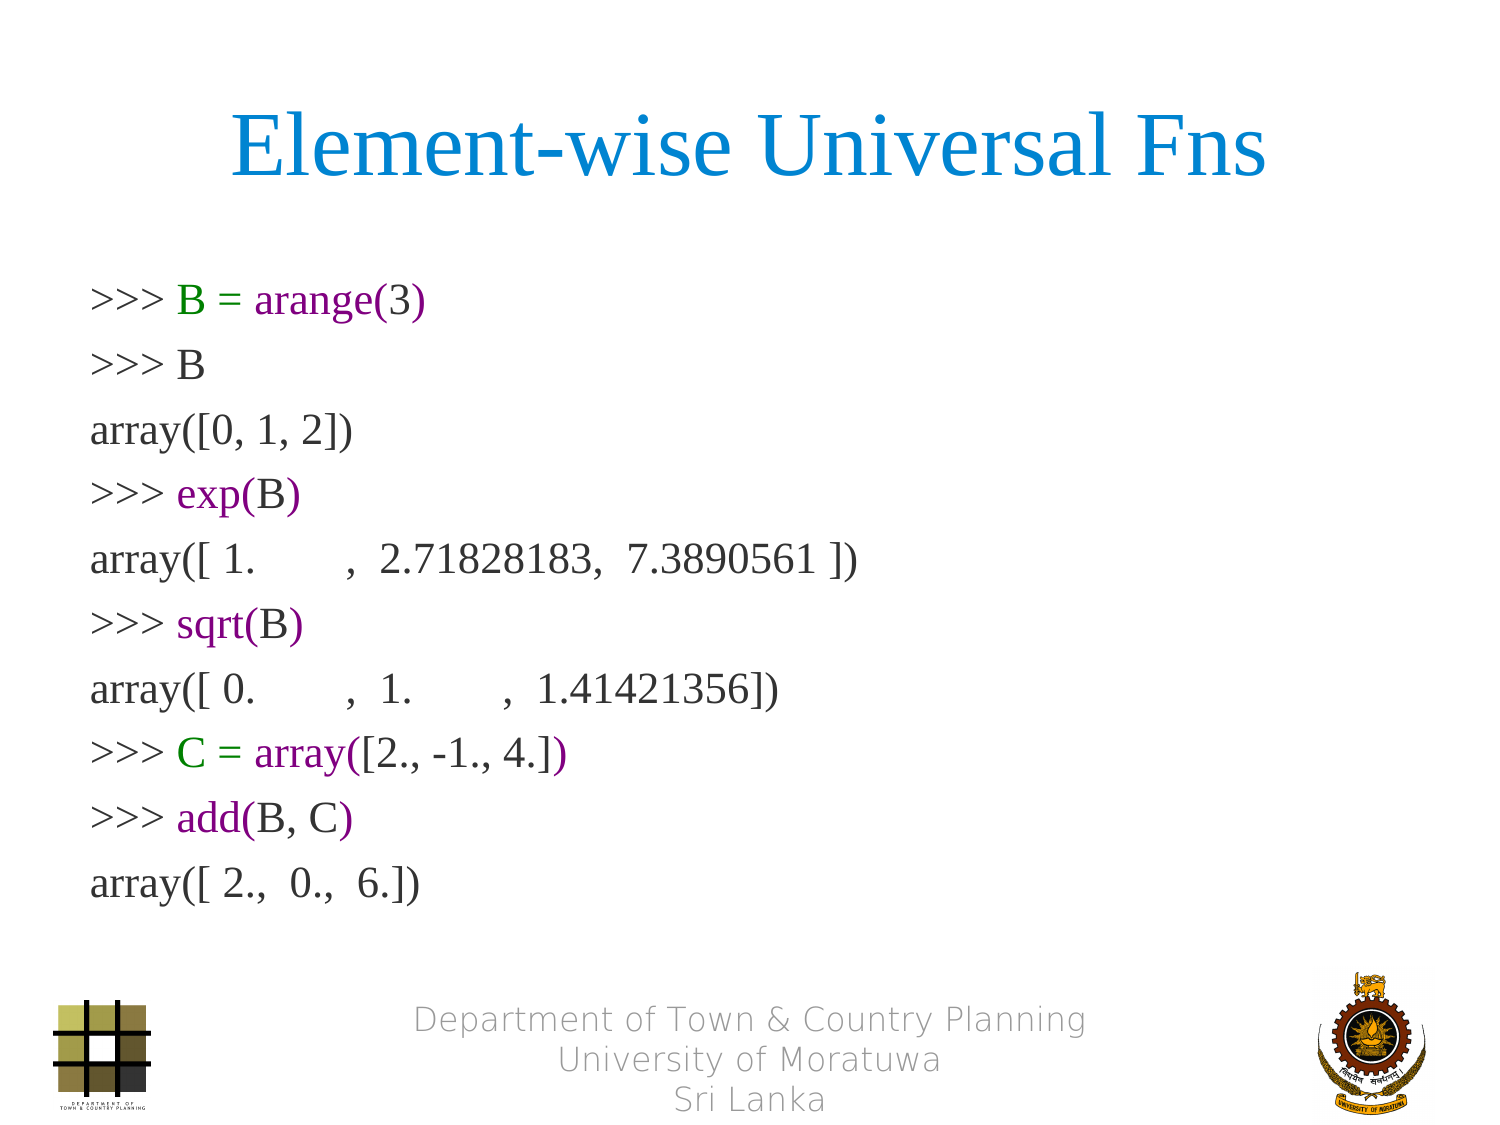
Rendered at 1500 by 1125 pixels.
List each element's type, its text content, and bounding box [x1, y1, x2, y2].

picture [1312, 966, 1435, 1125]
list >>> B = arange(3) >>> B array([0, 1, 2]) >>> exp(B) array([ 1. , 2.71828183, 7.3890561 ]) >>> sqrt(B) array([ 0. , 1. , 1.41421356]) >>> C = array([2., -1., 4.]) >>> add(B, C) array([ 2., 0., 6.]) [75, 262, 1426, 916]
title Element-wise Universal Fns [75, 45, 1426, 233]
picture [53, 1000, 151, 1110]
